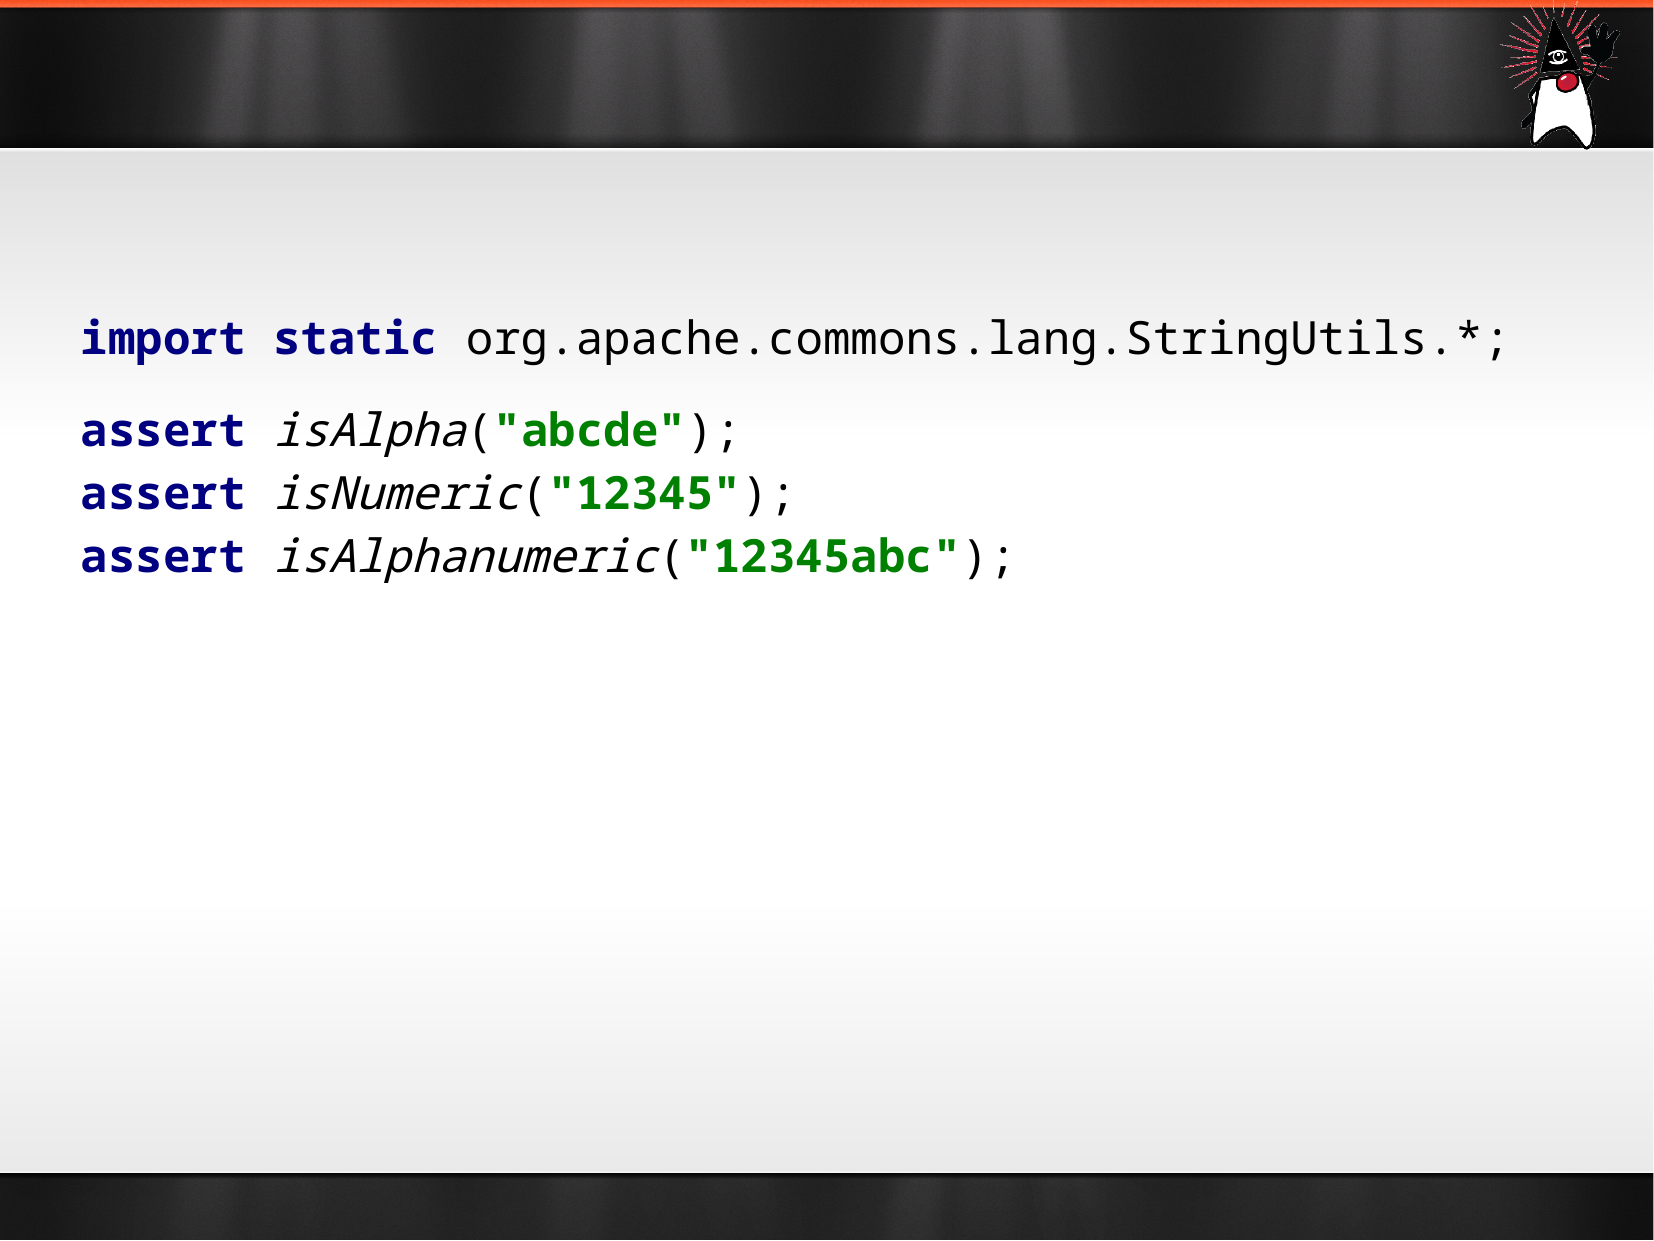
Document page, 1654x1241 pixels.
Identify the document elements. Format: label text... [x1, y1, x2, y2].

picture [0, 0, 1654, 1240]
subtitle import static org.apache.commons.lang.StringUtils.*; assert isAlpha("abcde"); assert isNumeric("12345"); assert isAlphanumeric("12345abc"); [80, 305, 1570, 1125]
